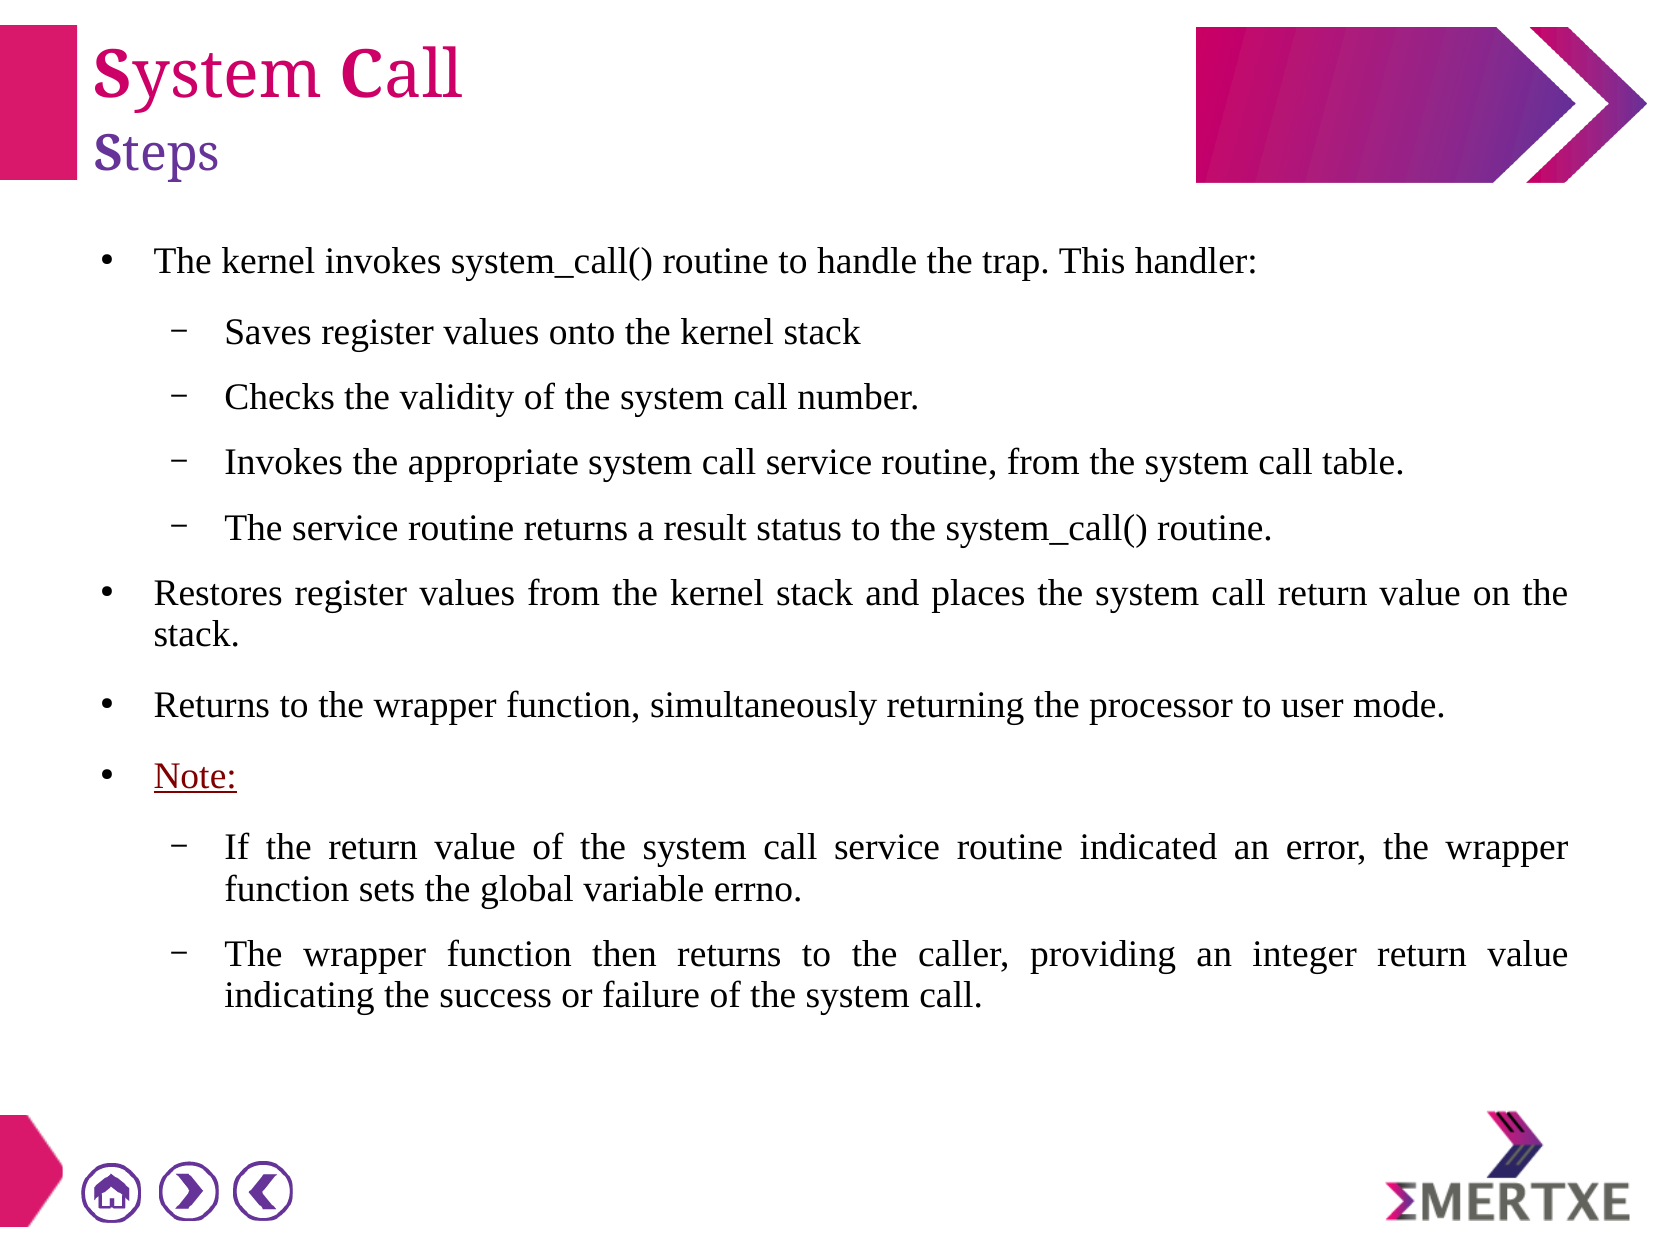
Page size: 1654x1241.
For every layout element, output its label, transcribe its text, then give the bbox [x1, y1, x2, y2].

picture [1385, 1107, 1631, 1221]
list The kernel invokes system_call() routine to handle the trap. This handler: Saves register values onto the kernel stack Checks the validity of the system call number. Invokes the appropriate system call service routine, from the system call table. The service routine returns a result status to the system_call() routine. Restores register values from the kernel stack and places the system call return value on the stack. Returns to the wrapper function, simultaneously returning the processor to user mode. Note: If the return value of the system call service routine indicated an error, the wrapper function sets the global variable errno. The wrapper function then returns to the caller, providing an integer return value indicating the success or failure of the system call. [82, 240, 1571, 1081]
picture [159, 1161, 219, 1221]
picture [1571, 27, 1647, 183]
picture [233, 1161, 293, 1222]
title System Call Steps [93, 2, 1571, 210]
picture [81, 1163, 141, 1223]
